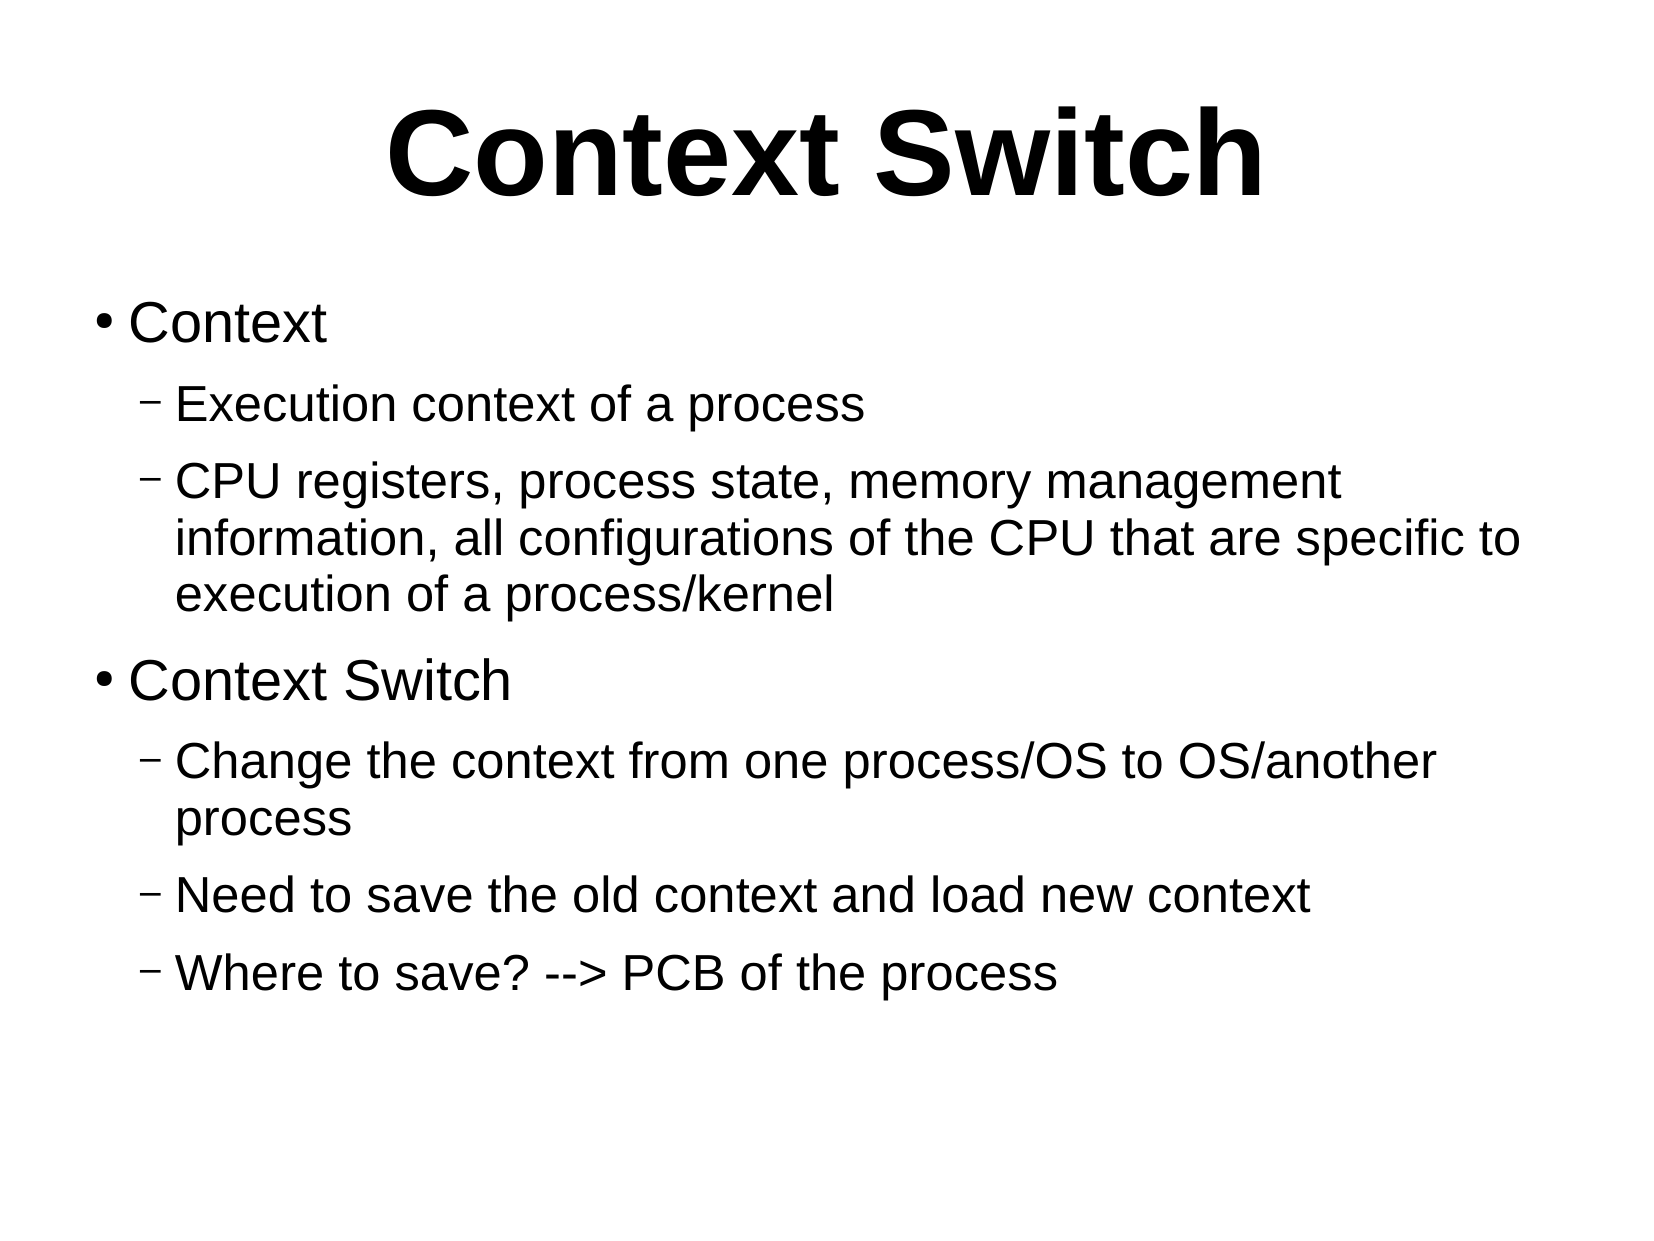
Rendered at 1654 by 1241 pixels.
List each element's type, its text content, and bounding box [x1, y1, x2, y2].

title Context Switch [82, 49, 1571, 257]
list Context Execution context of a process CPU registers, process state, memory management information, all configurations of the CPU that are specific to execution of a process/kernel Context Switch Change the context from one process/OS to OS/another process Need to save the old context and load new context Where to save? --> PCB of the process [82, 290, 1571, 1010]
